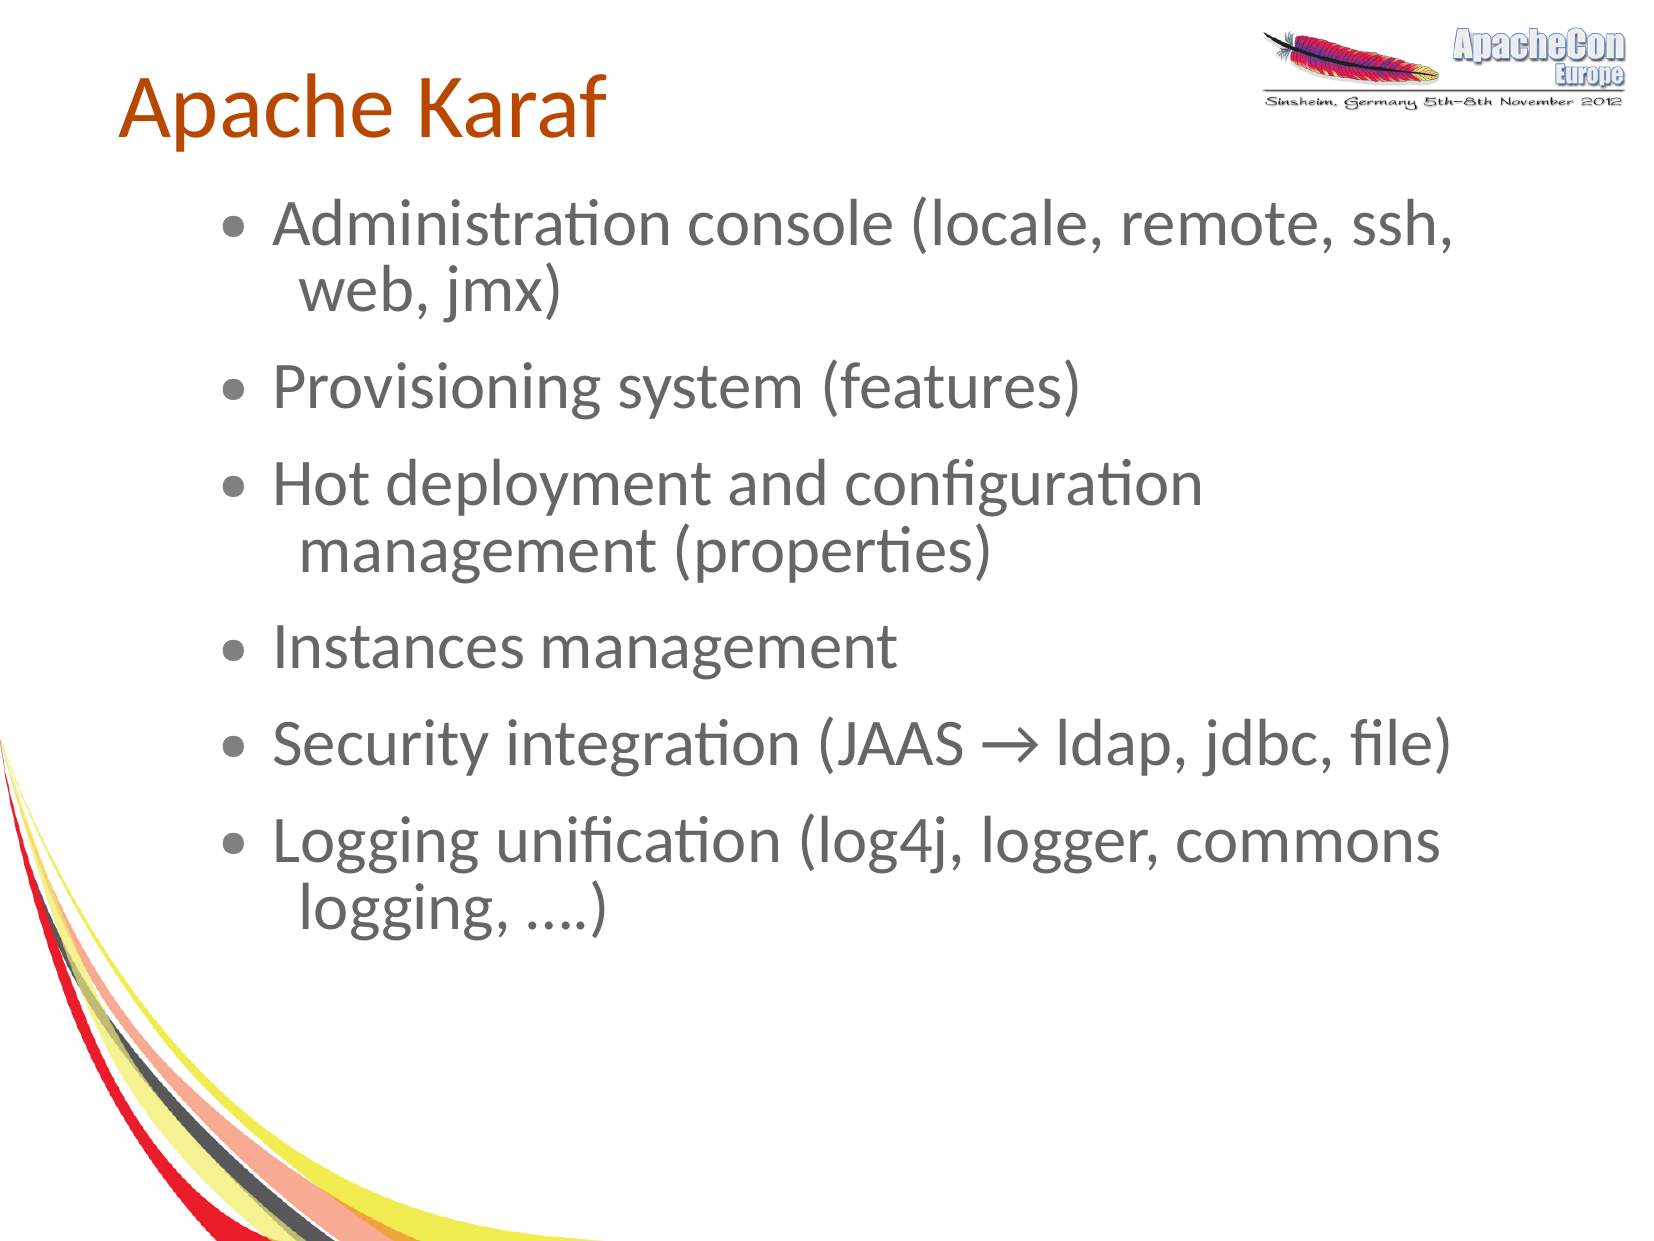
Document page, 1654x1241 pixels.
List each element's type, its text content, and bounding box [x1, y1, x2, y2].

list Administration console (locale, remote, ssh, web, jmx) Provisioning system (features) Hot deployment and configuration management (properties) Instances management Security integration (JAAS → ldap, jdbc, file) Logging unification (log4j, logger, commons logging, ….) [147, 194, 1565, 1170]
picture [0, 0, 1654, 1241]
title Apache Karaf [59, 59, 1418, 171]
